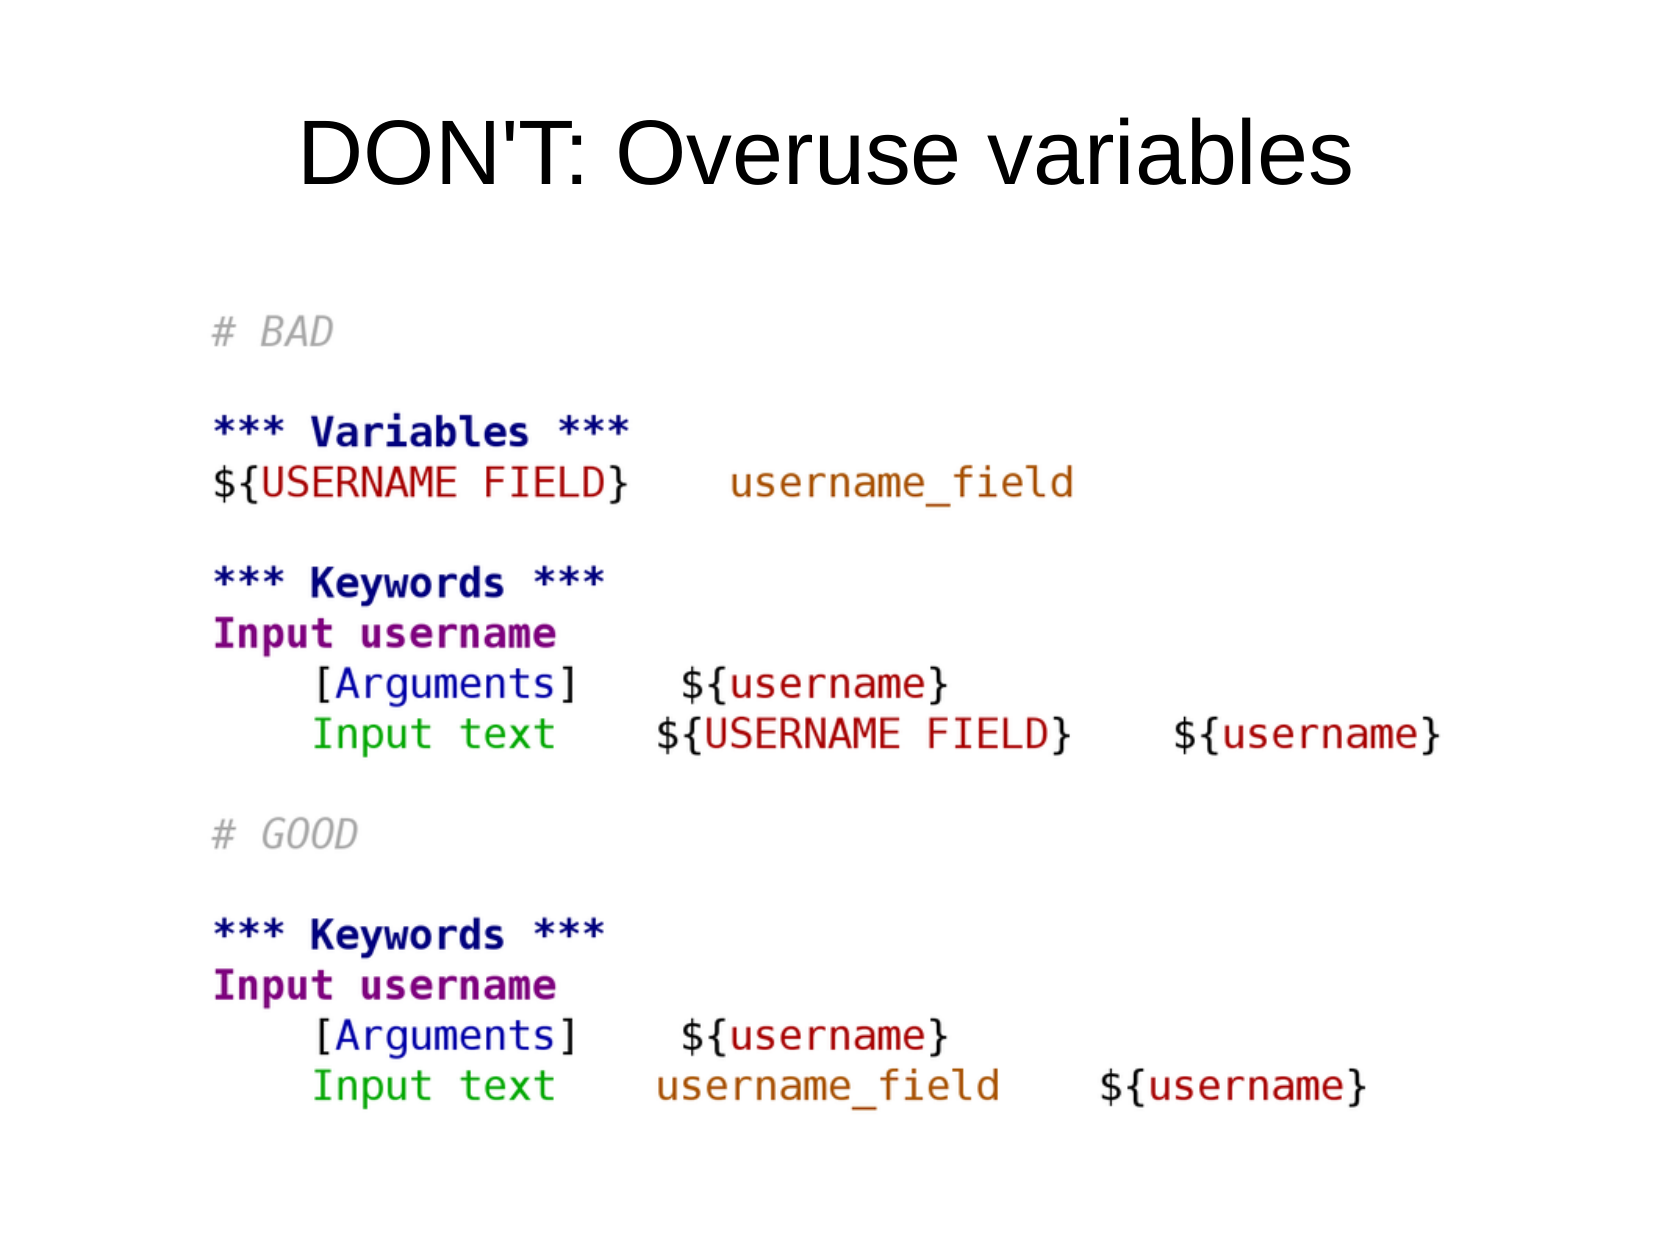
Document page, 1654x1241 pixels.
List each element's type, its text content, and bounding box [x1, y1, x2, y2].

title DON'T: Overuse variables [82, 49, 1571, 257]
picture [202, 298, 1453, 1123]
